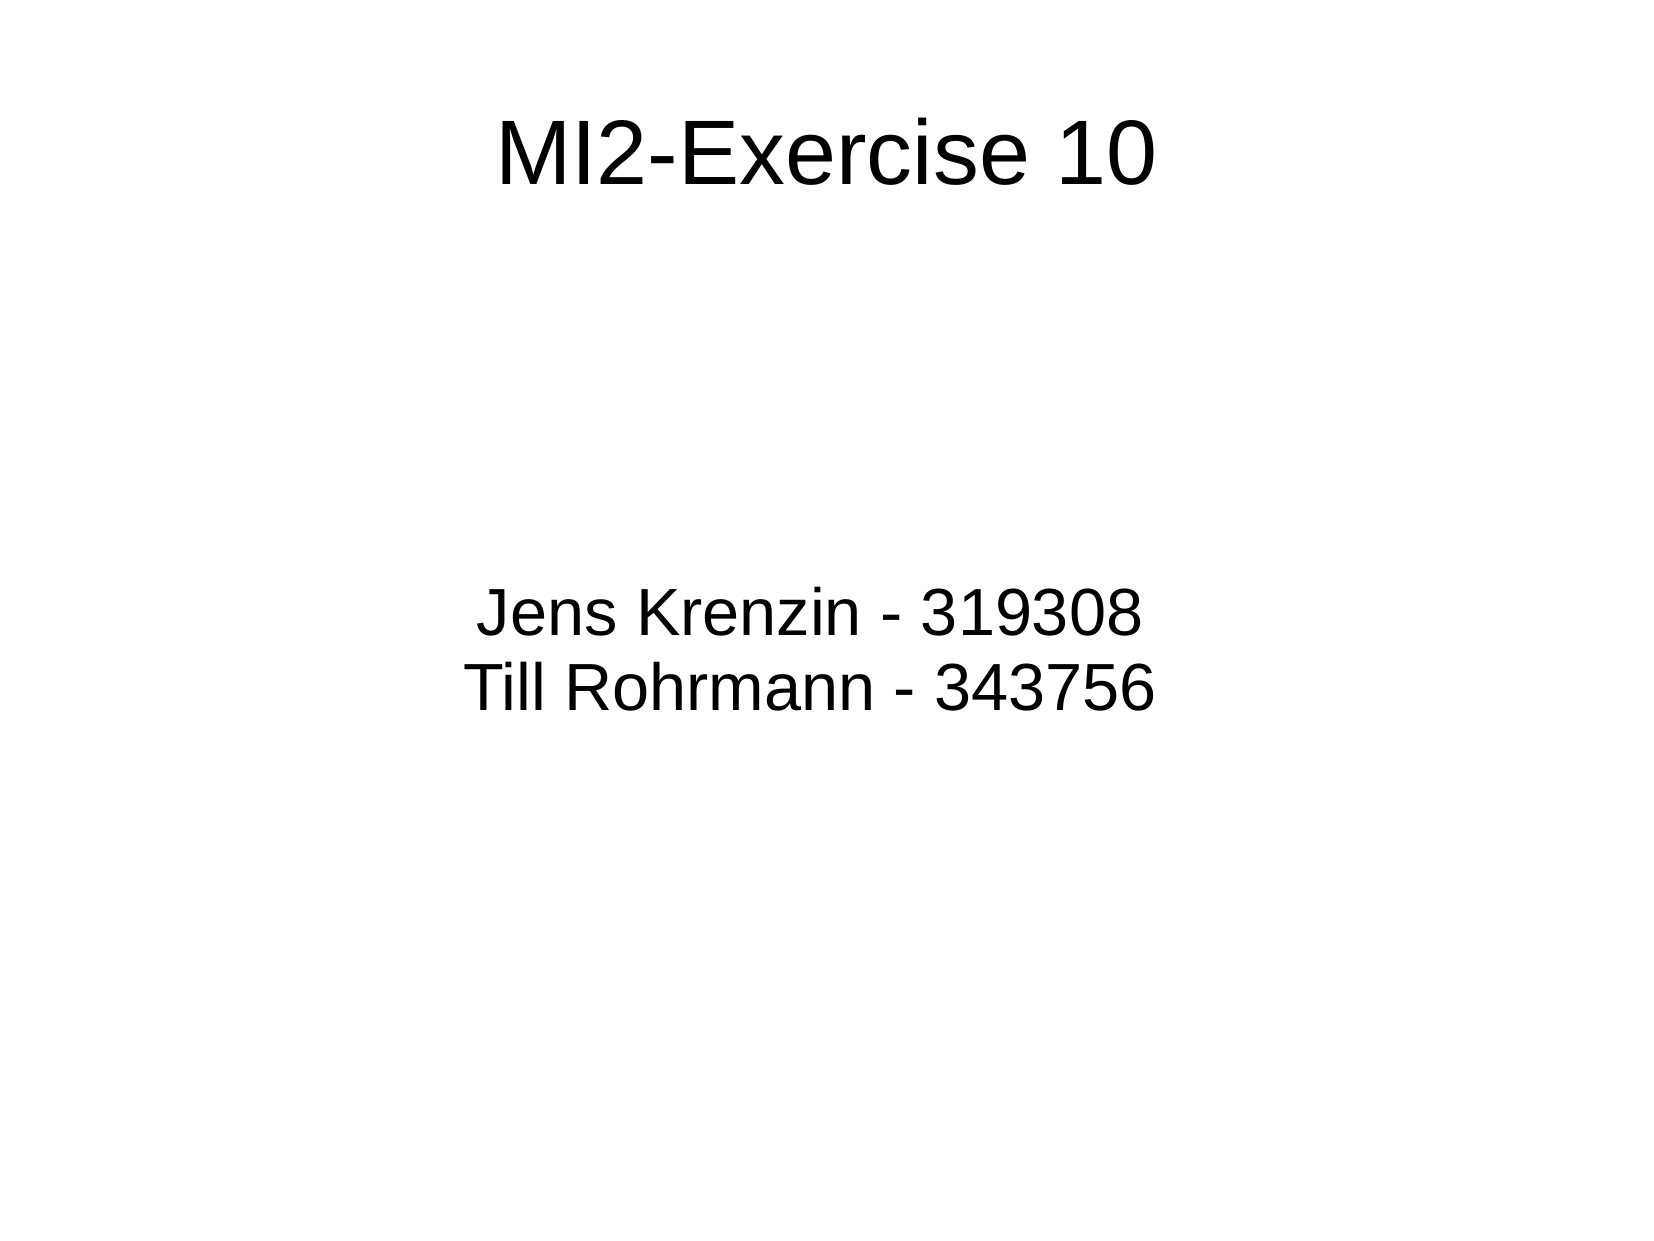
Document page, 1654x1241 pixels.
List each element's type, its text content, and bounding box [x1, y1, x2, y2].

subtitle Jens Krenzin - 319308 Till Rohrmann - 343756 [82, 290, 1538, 1010]
title MI2-Exercise 10 [82, 49, 1571, 257]
